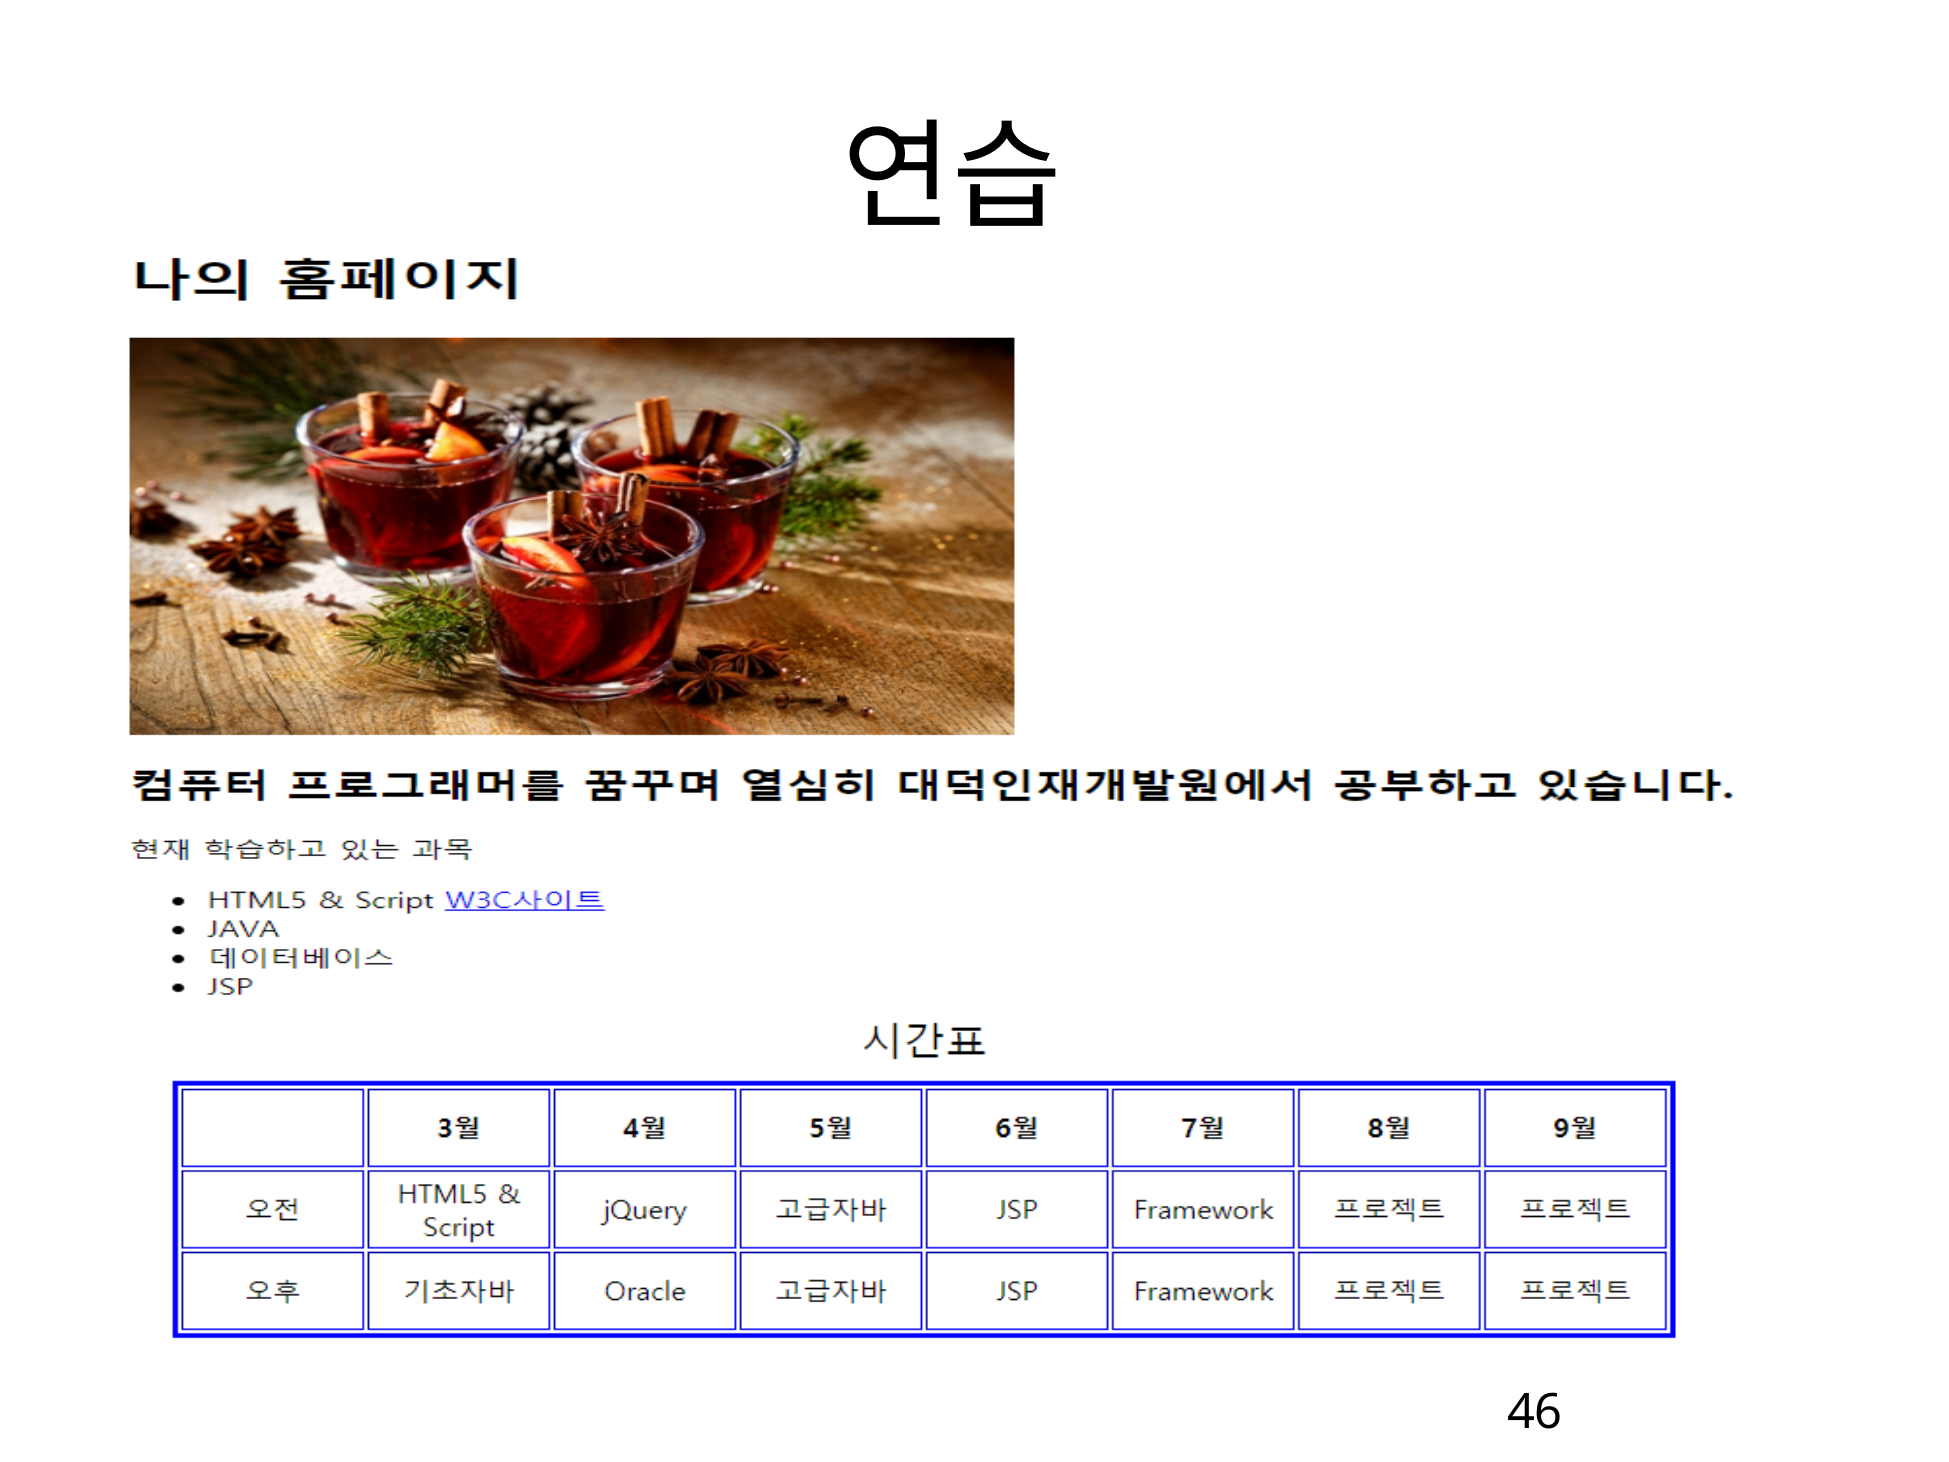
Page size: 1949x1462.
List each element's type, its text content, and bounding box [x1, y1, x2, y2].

slide_number <숫자> [1492, 1372, 1899, 1462]
picture [62, 239, 1818, 1346]
title 연습 [156, 92, 1749, 236]
